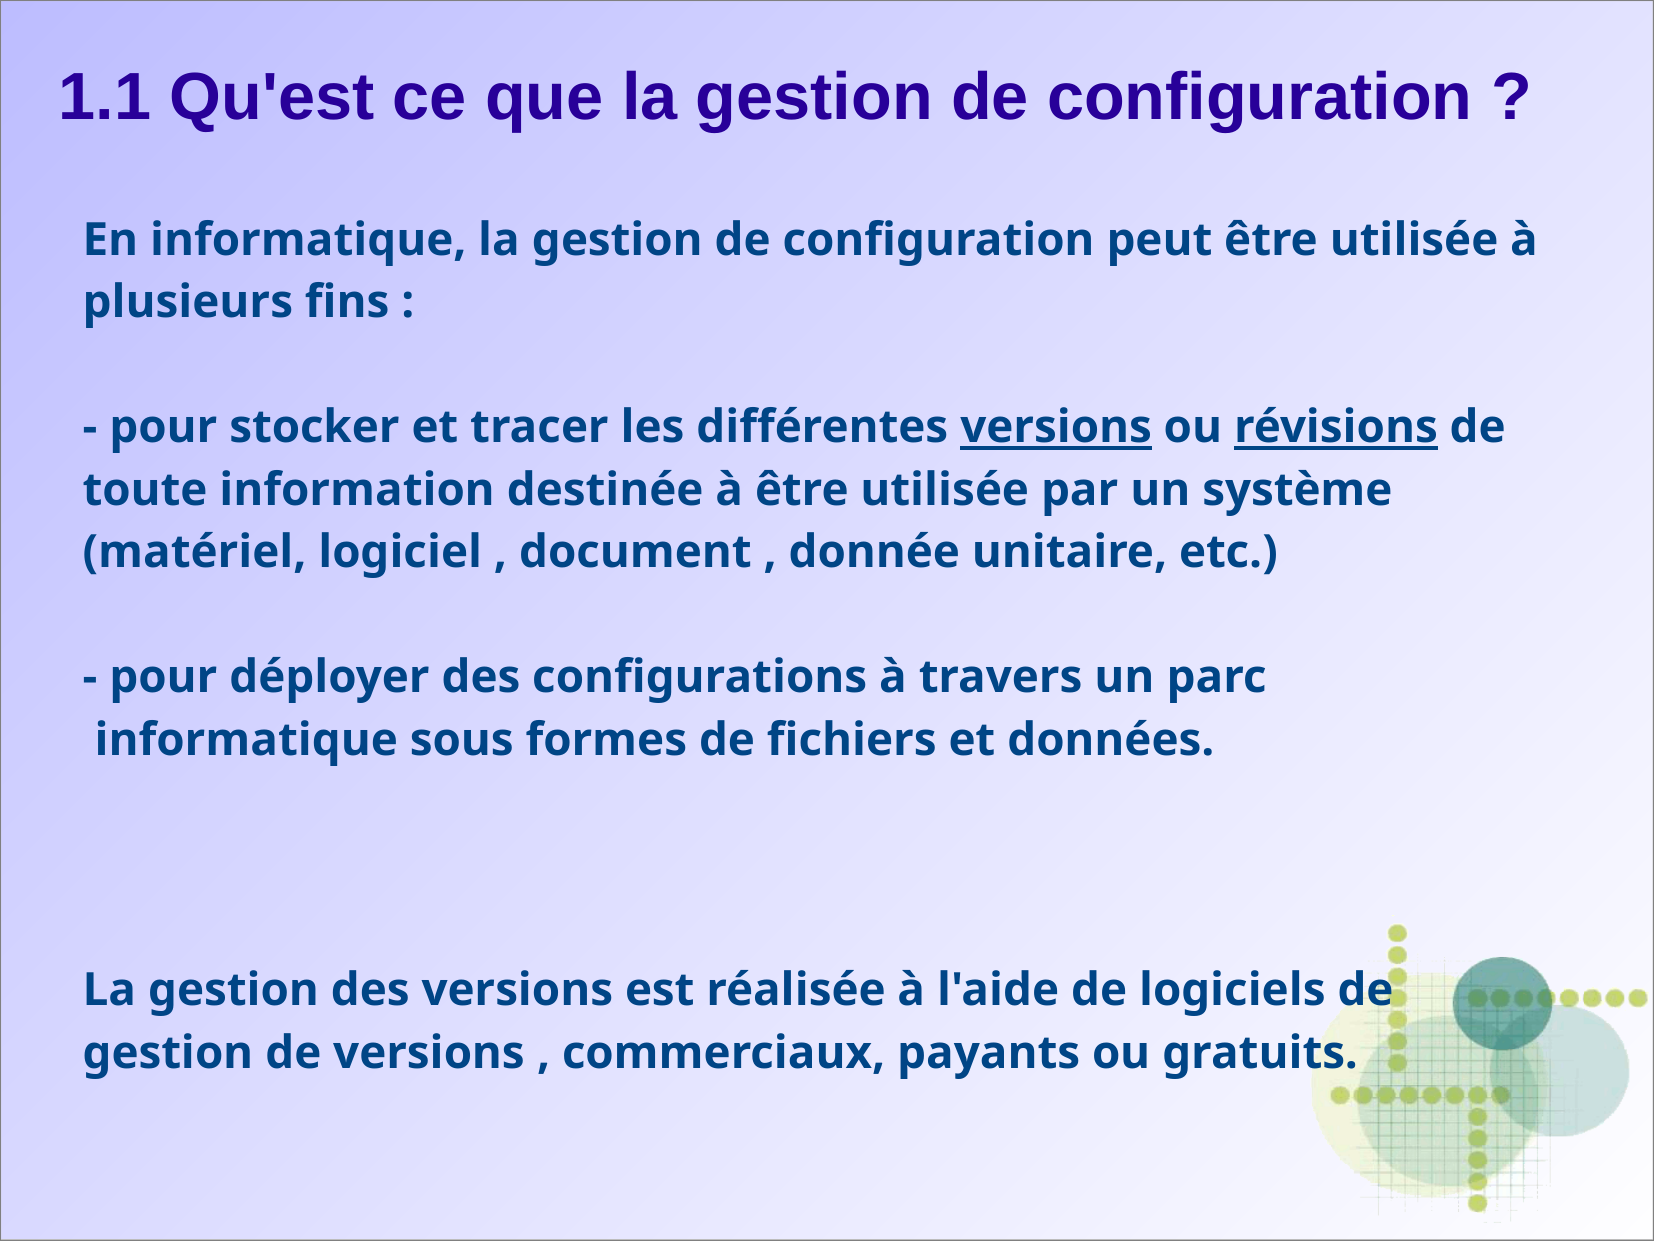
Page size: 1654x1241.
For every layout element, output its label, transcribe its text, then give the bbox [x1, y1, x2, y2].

subtitle En informatique, la gestion de configuration peut être utilisée à plusieurs fins : - pour stocker et tracer les différentes versions ou révisions de toute information destinée à être utilisée par un système (matériel, logiciel , document , donnée unitaire, etc.) - pour déployer des configurations à travers un parc informatique sous formes de fichiers et données. La gestion des versions est réalisée à l'aide de logiciels de gestion de versions , commerciaux, payants ou gratuits. [82, 203, 1571, 1148]
picture [1299, 915, 1654, 1241]
title 1.1 Qu'est ce que la gestion de configuration ? [59, 59, 1565, 134]
